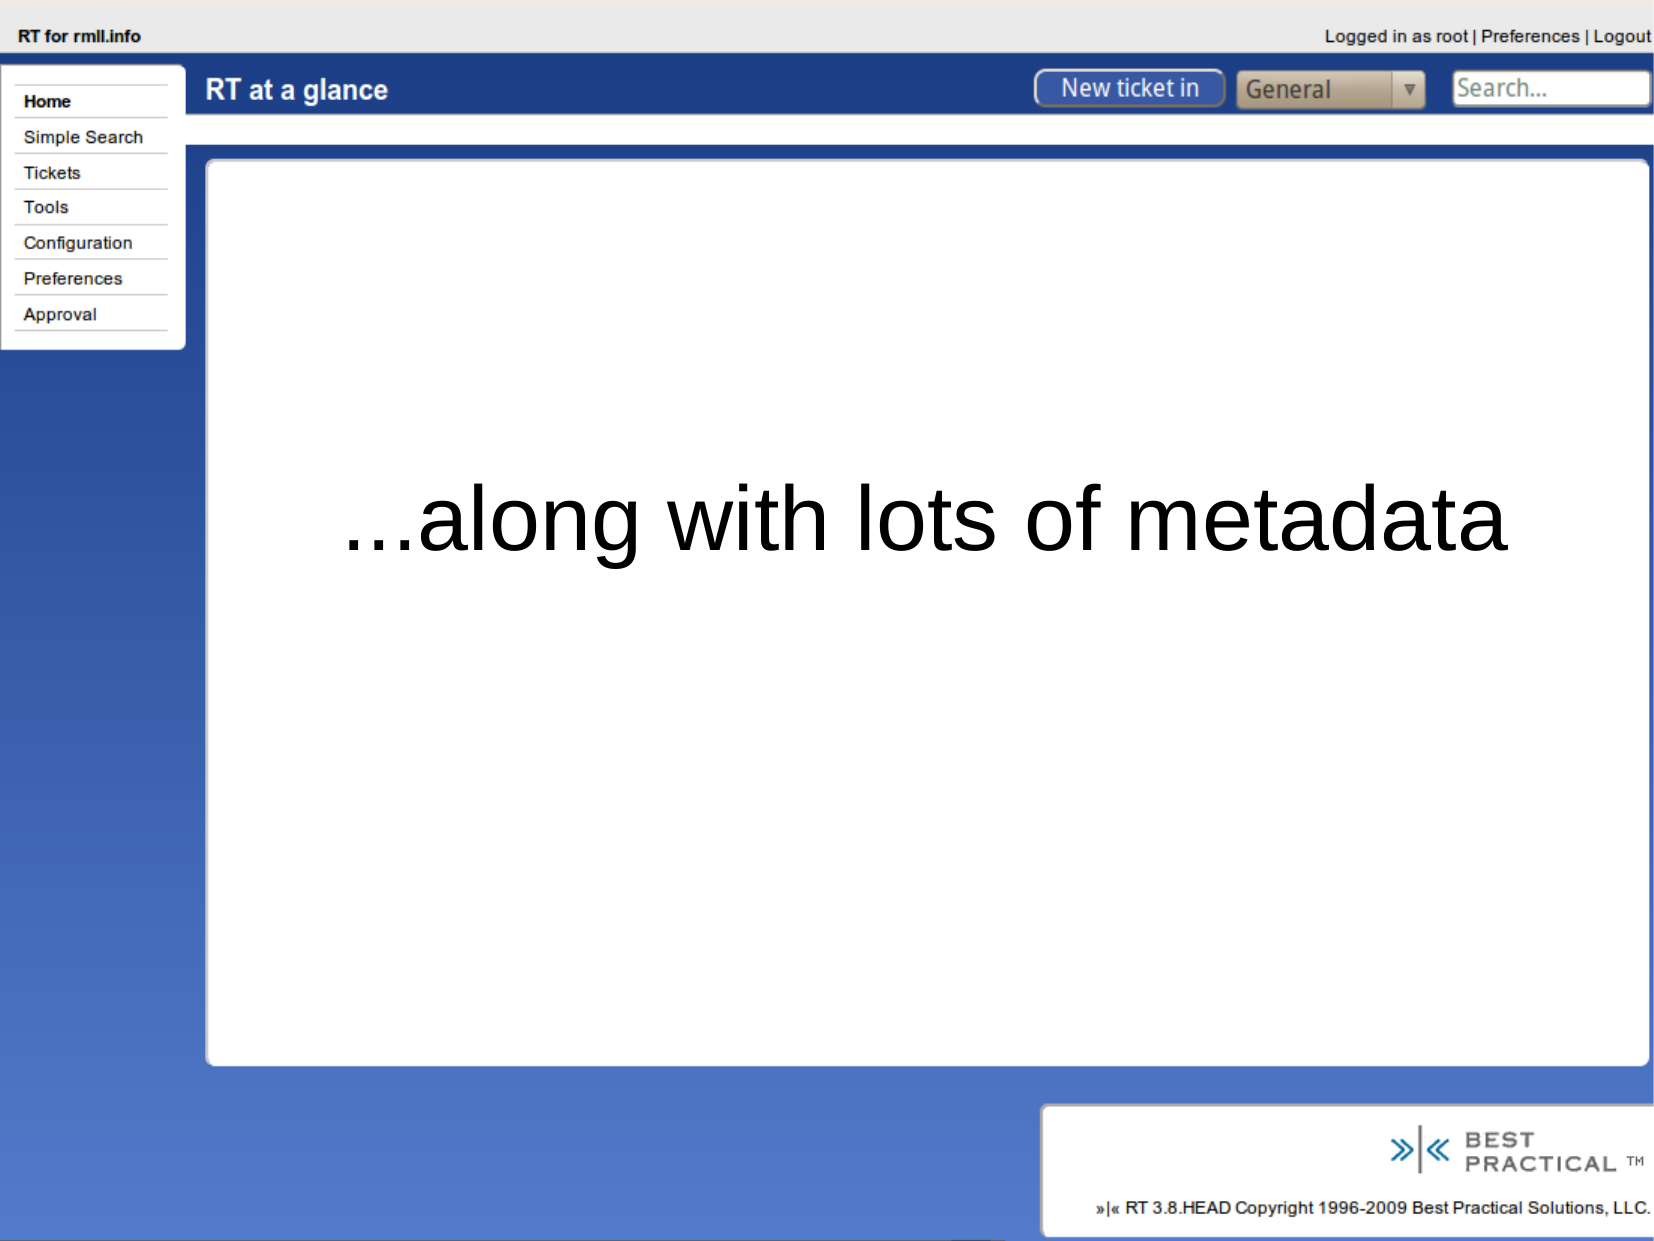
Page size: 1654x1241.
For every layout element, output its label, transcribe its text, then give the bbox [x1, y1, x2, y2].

title ...along with lots of metadata [280, 428, 1571, 609]
picture [468, 0, 1654, 1241]
